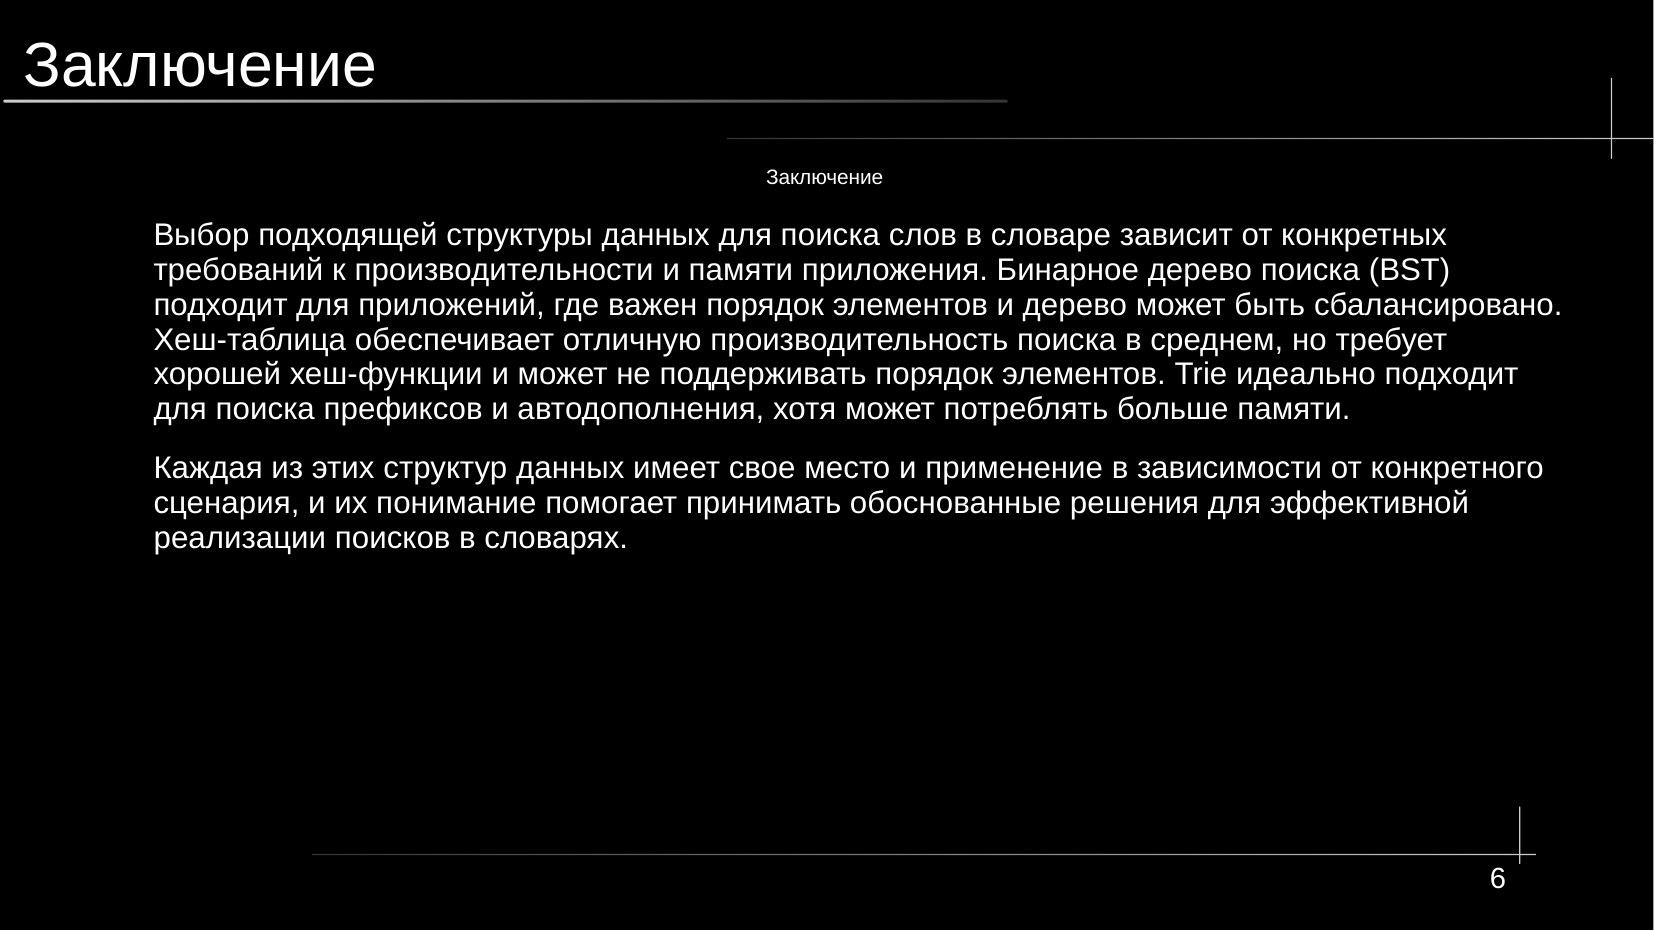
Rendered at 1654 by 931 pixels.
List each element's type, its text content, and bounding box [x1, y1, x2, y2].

text_box Заключение [751, 157, 899, 196]
title Заключение [23, 11, 1589, 119]
list Выбор подходящей структуры данных для поиска слов в словаре зависит от конкретных требований к производительности и памяти приложения. Бинарное дерево поиска (BST) подходит для приложений, где важен порядок элементов и дерево может быть сбалансировано. Хеш-таблица обеспечивает отличную производительность поиска в среднем, но требует хорошей хеш-функции и может не поддерживать порядок элементов. Trie идеально подходит для поиска префиксов и автодополнения, хотя может потреблять больше памяти. Каждая из этих структур данных имеет свое место и применение в зависимости от конкретного сценария, и их понимание помогает принимать обоснованные решения для эффективной реализации поисков в словарях. [82, 217, 1571, 758]
